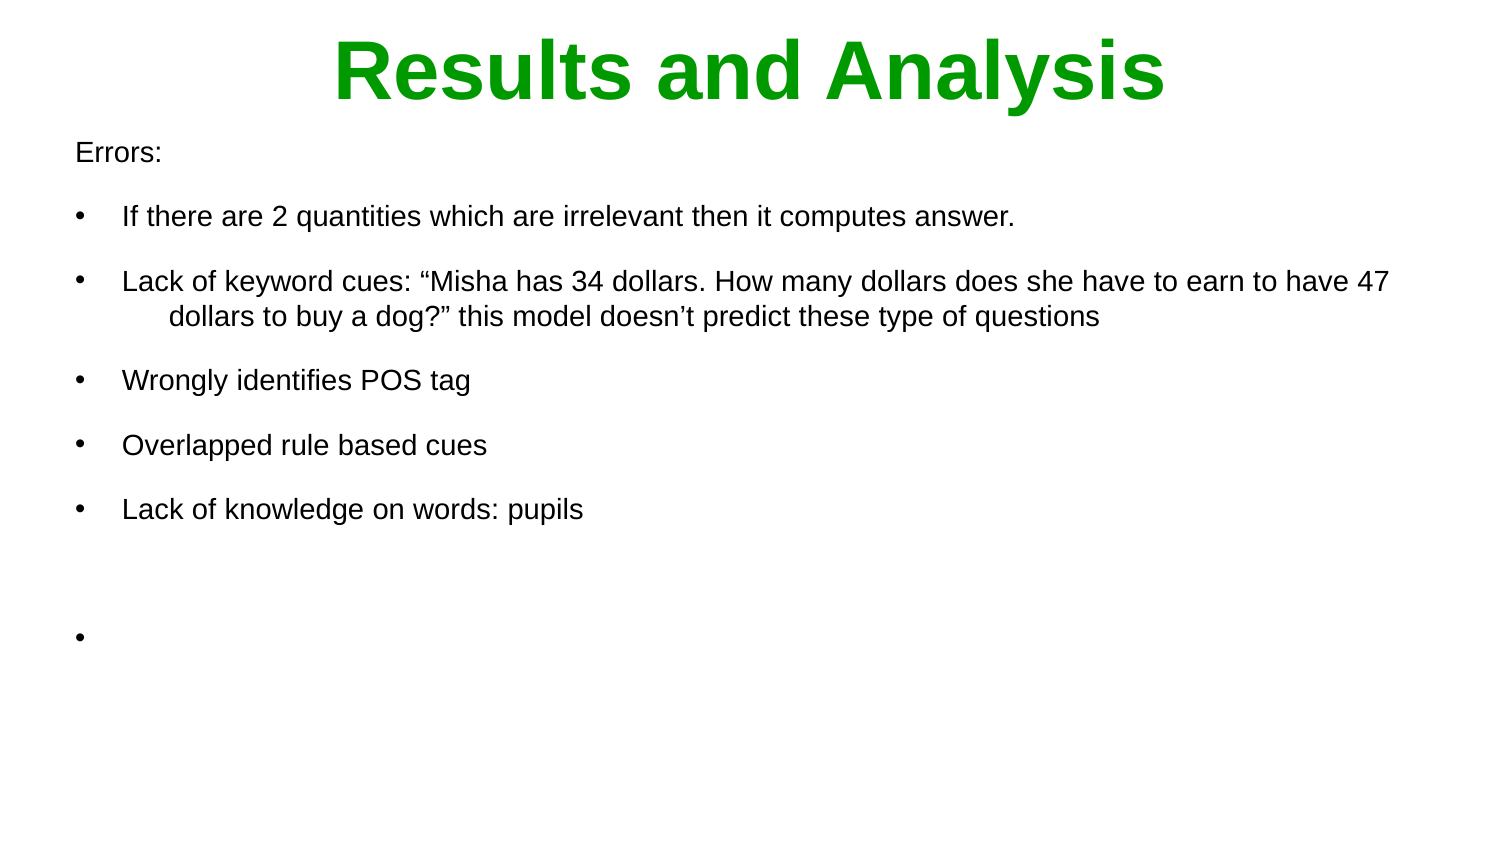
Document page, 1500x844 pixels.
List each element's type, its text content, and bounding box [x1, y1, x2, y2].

title Results and Analysis [112, 9, 1388, 120]
list Errors: If there are 2 quantities which are irrelevant then it computes answer. Lack of keyword cues: “Misha has 34 dollars. How many dollars does she have to earn to have 47 dollars to buy a dog?” this model doesn’t predict these type of questions Wrongly identifies POS tag Overlapped rule based cues Lack of knowledge on words: pupils [75, 132, 1425, 785]
